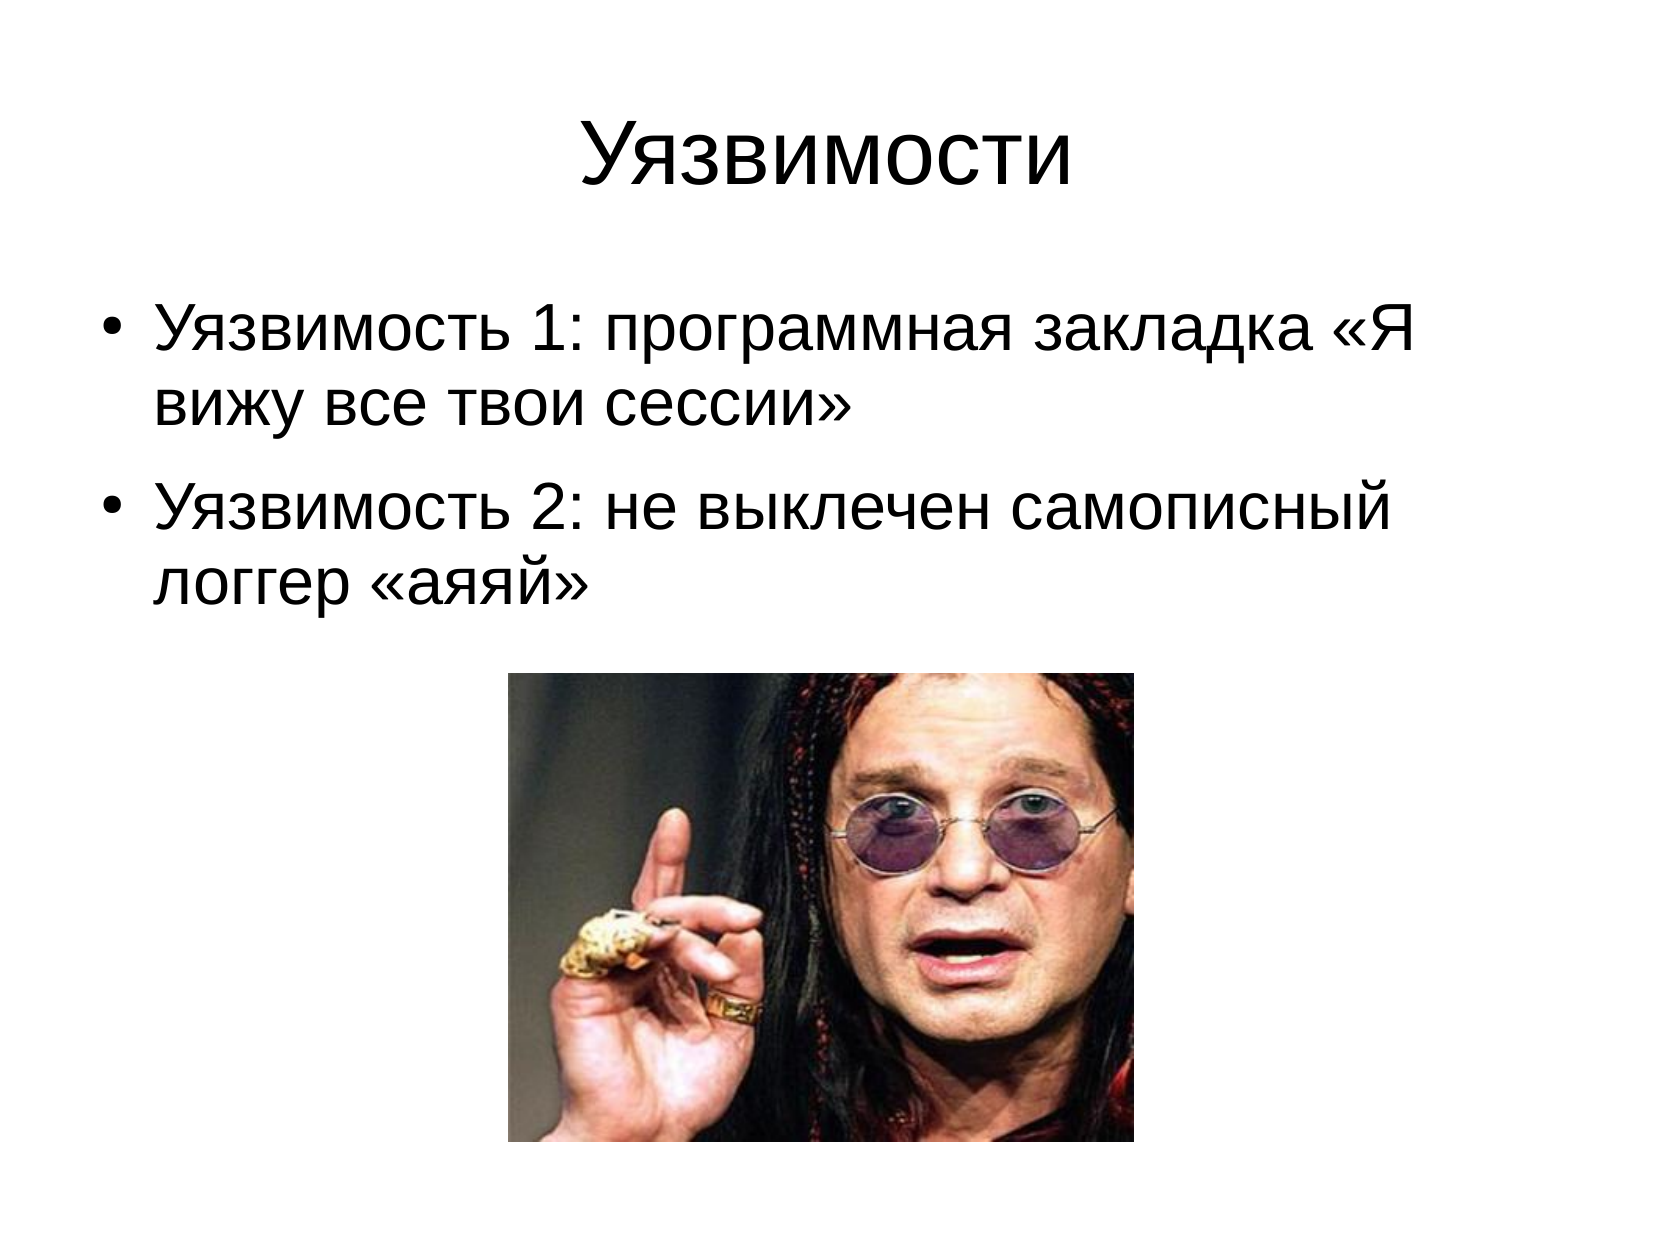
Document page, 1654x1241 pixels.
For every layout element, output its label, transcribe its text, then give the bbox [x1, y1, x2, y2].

title Уязвимости [82, 49, 1571, 257]
picture [508, 673, 1134, 1142]
list Уязвимость 1: программная закладка «Я вижу все твои сессии» Уязвимость 2: не выклечен самописный логгер «аяяй» [82, 290, 1571, 1010]
